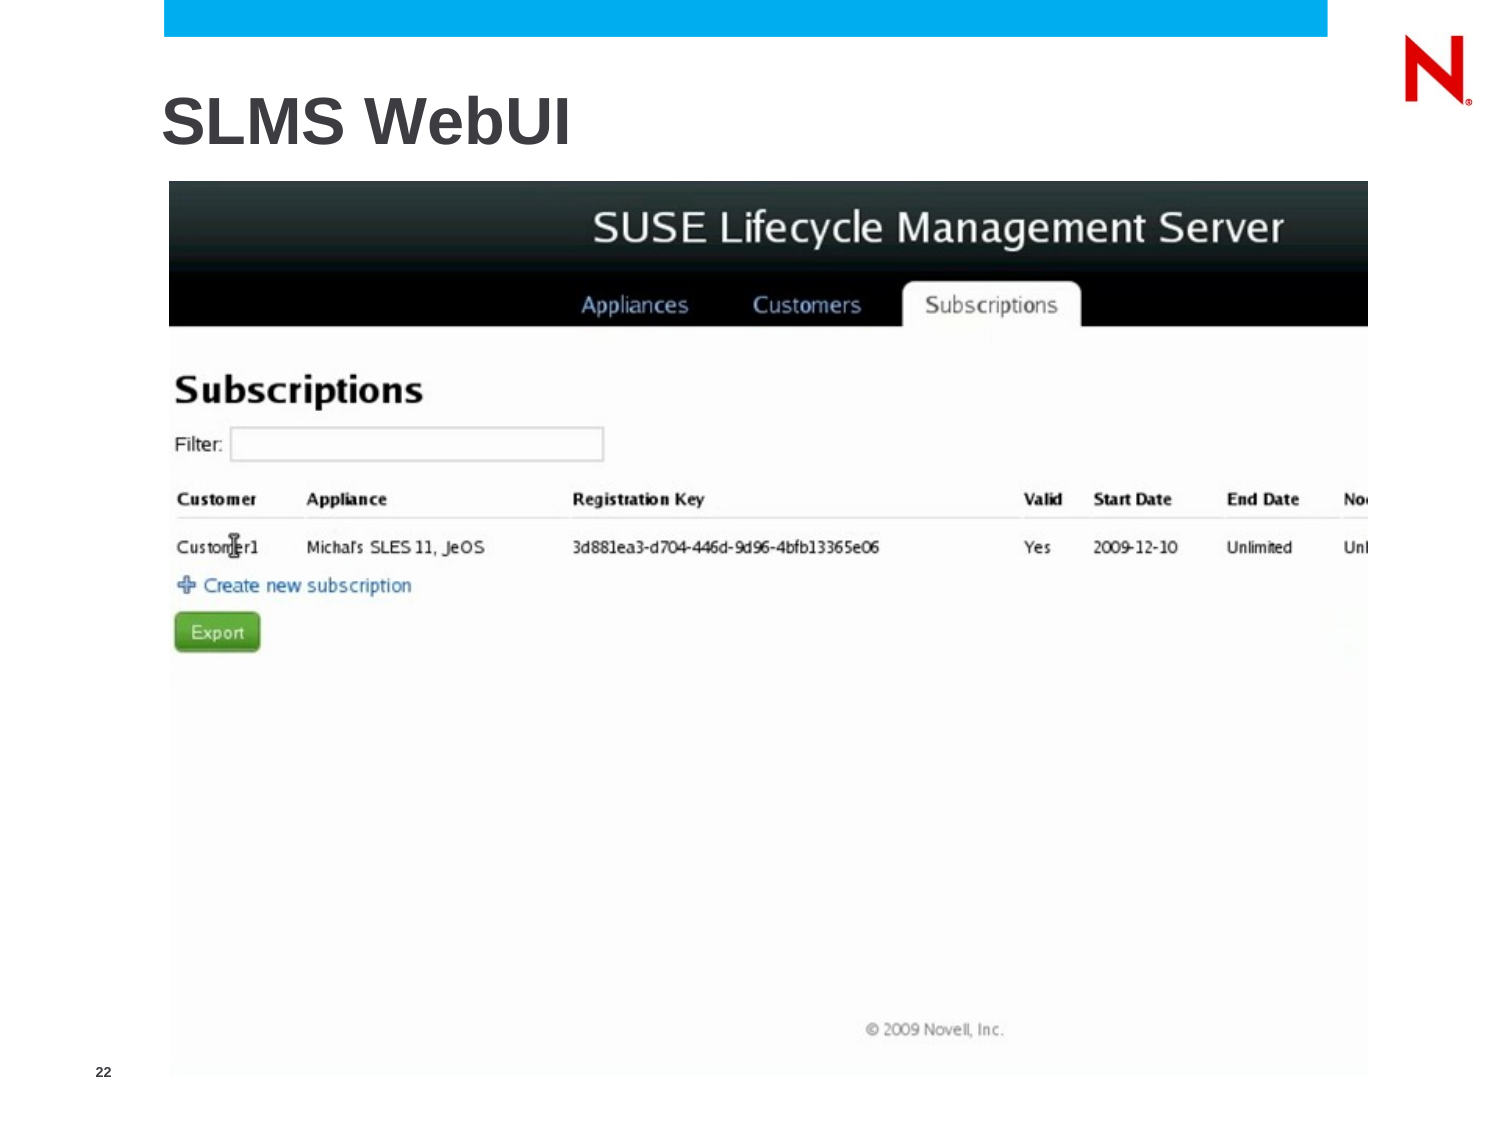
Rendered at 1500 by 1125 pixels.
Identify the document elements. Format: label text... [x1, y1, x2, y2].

title SLMS WebUI [161, 41, 1383, 205]
picture [169, 181, 1368, 1076]
picture [1403, 32, 1473, 107]
